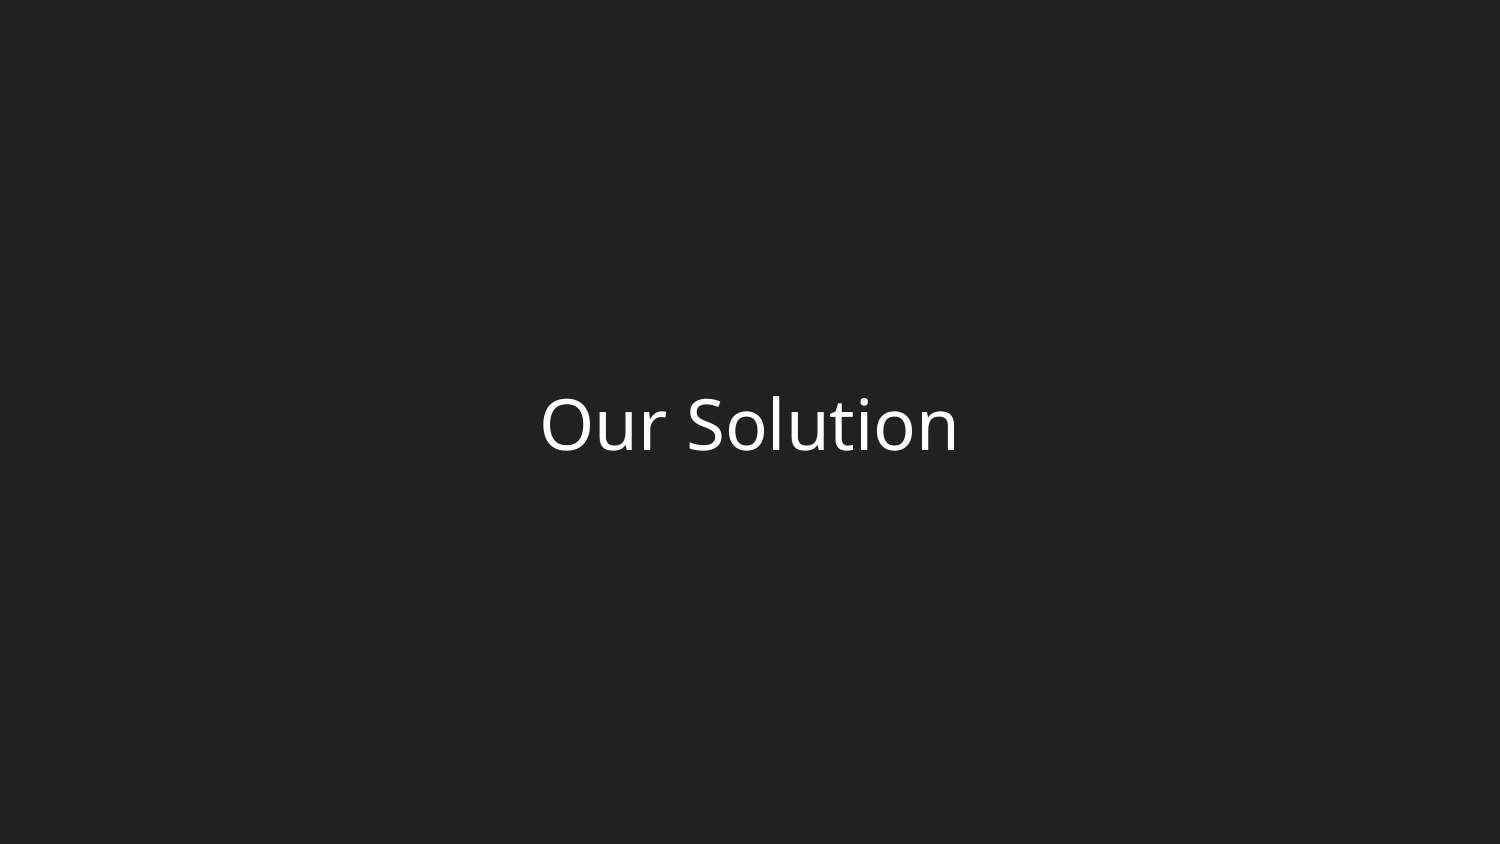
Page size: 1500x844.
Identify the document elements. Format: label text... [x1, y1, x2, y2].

text_box Our Solution [449, 364, 1051, 480]
